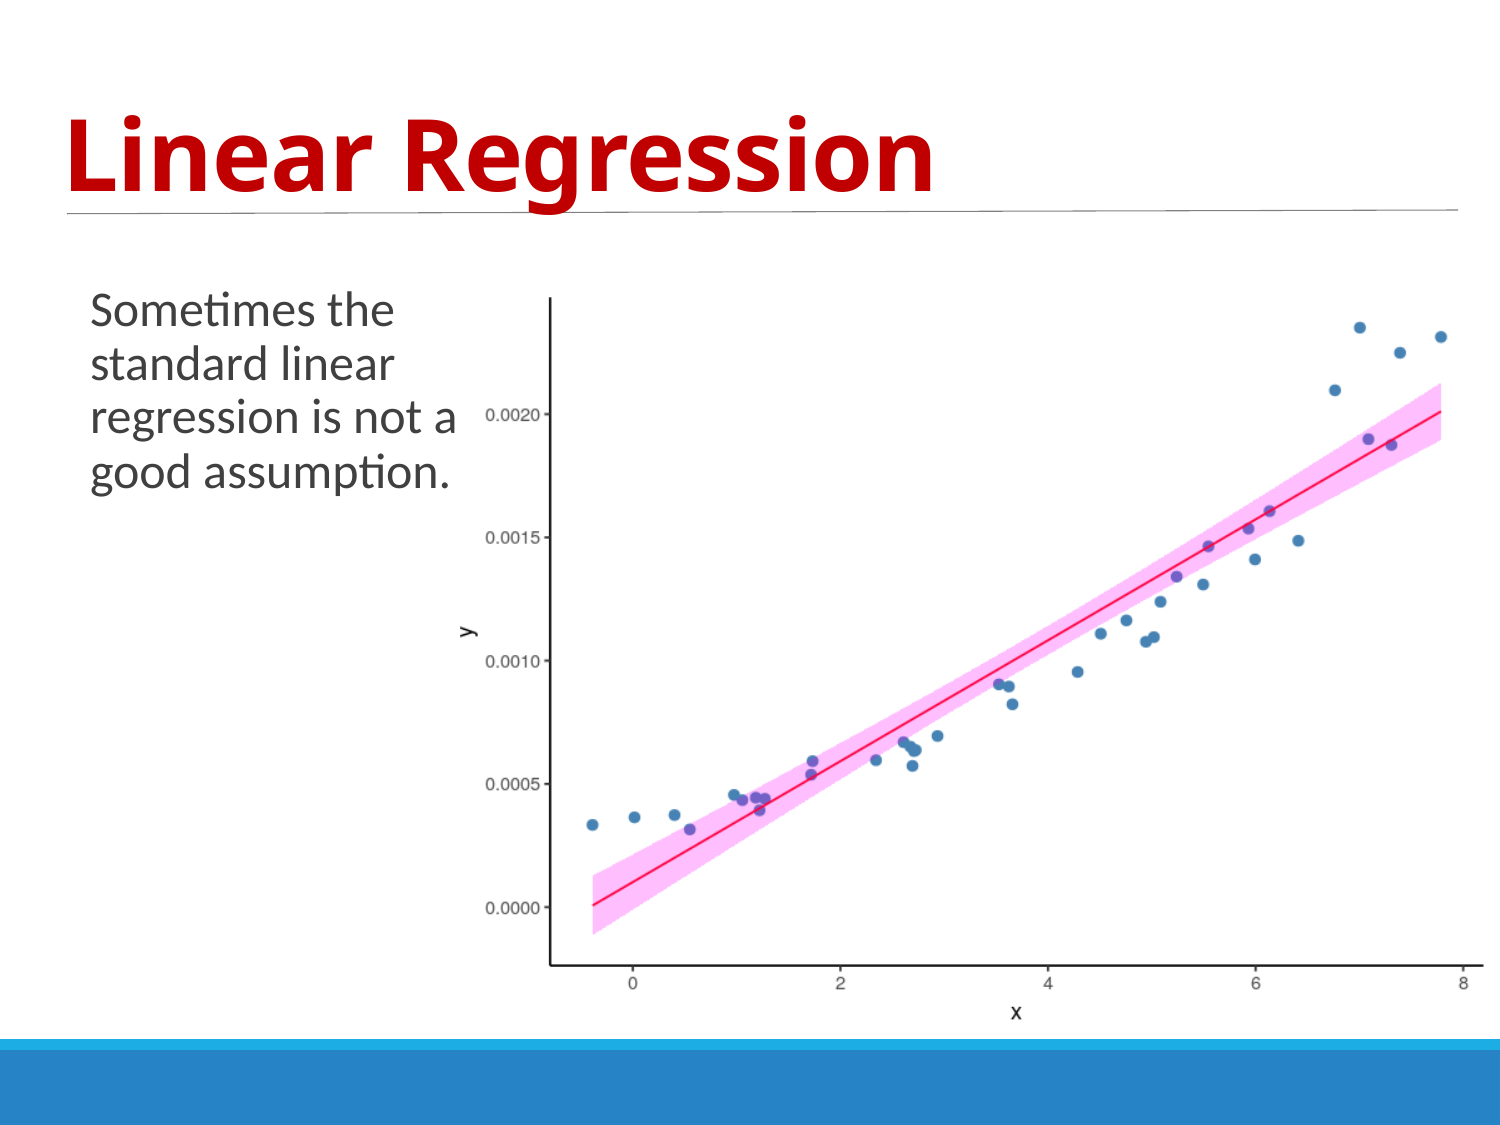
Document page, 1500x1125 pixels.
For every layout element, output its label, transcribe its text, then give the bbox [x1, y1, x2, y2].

list Sometimes the standard linear regression is not a good assumption. [75, 275, 466, 961]
title Linear Regression [62, 107, 1300, 207]
picture [444, 286, 1495, 1037]
